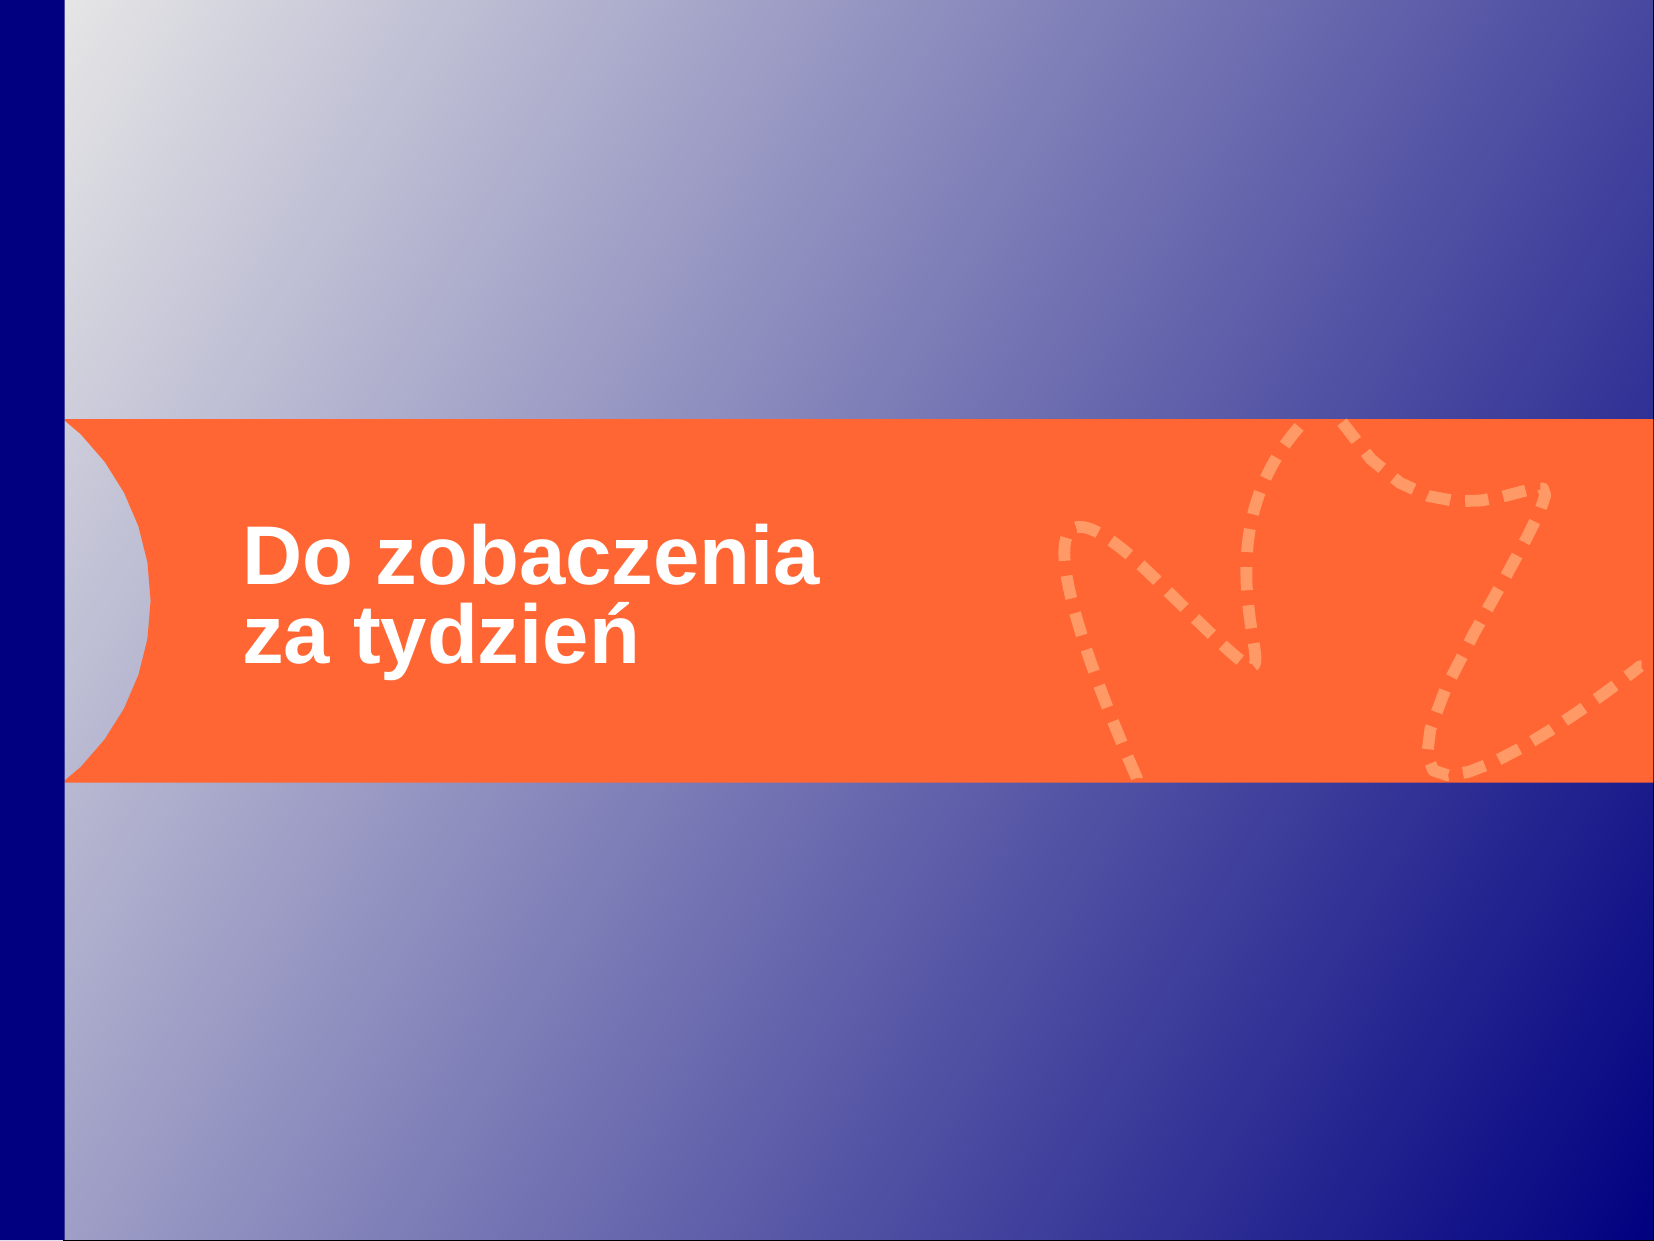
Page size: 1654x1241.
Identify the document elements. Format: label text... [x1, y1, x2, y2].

title Do zobaczenia za tydzień [242, 497, 1450, 704]
